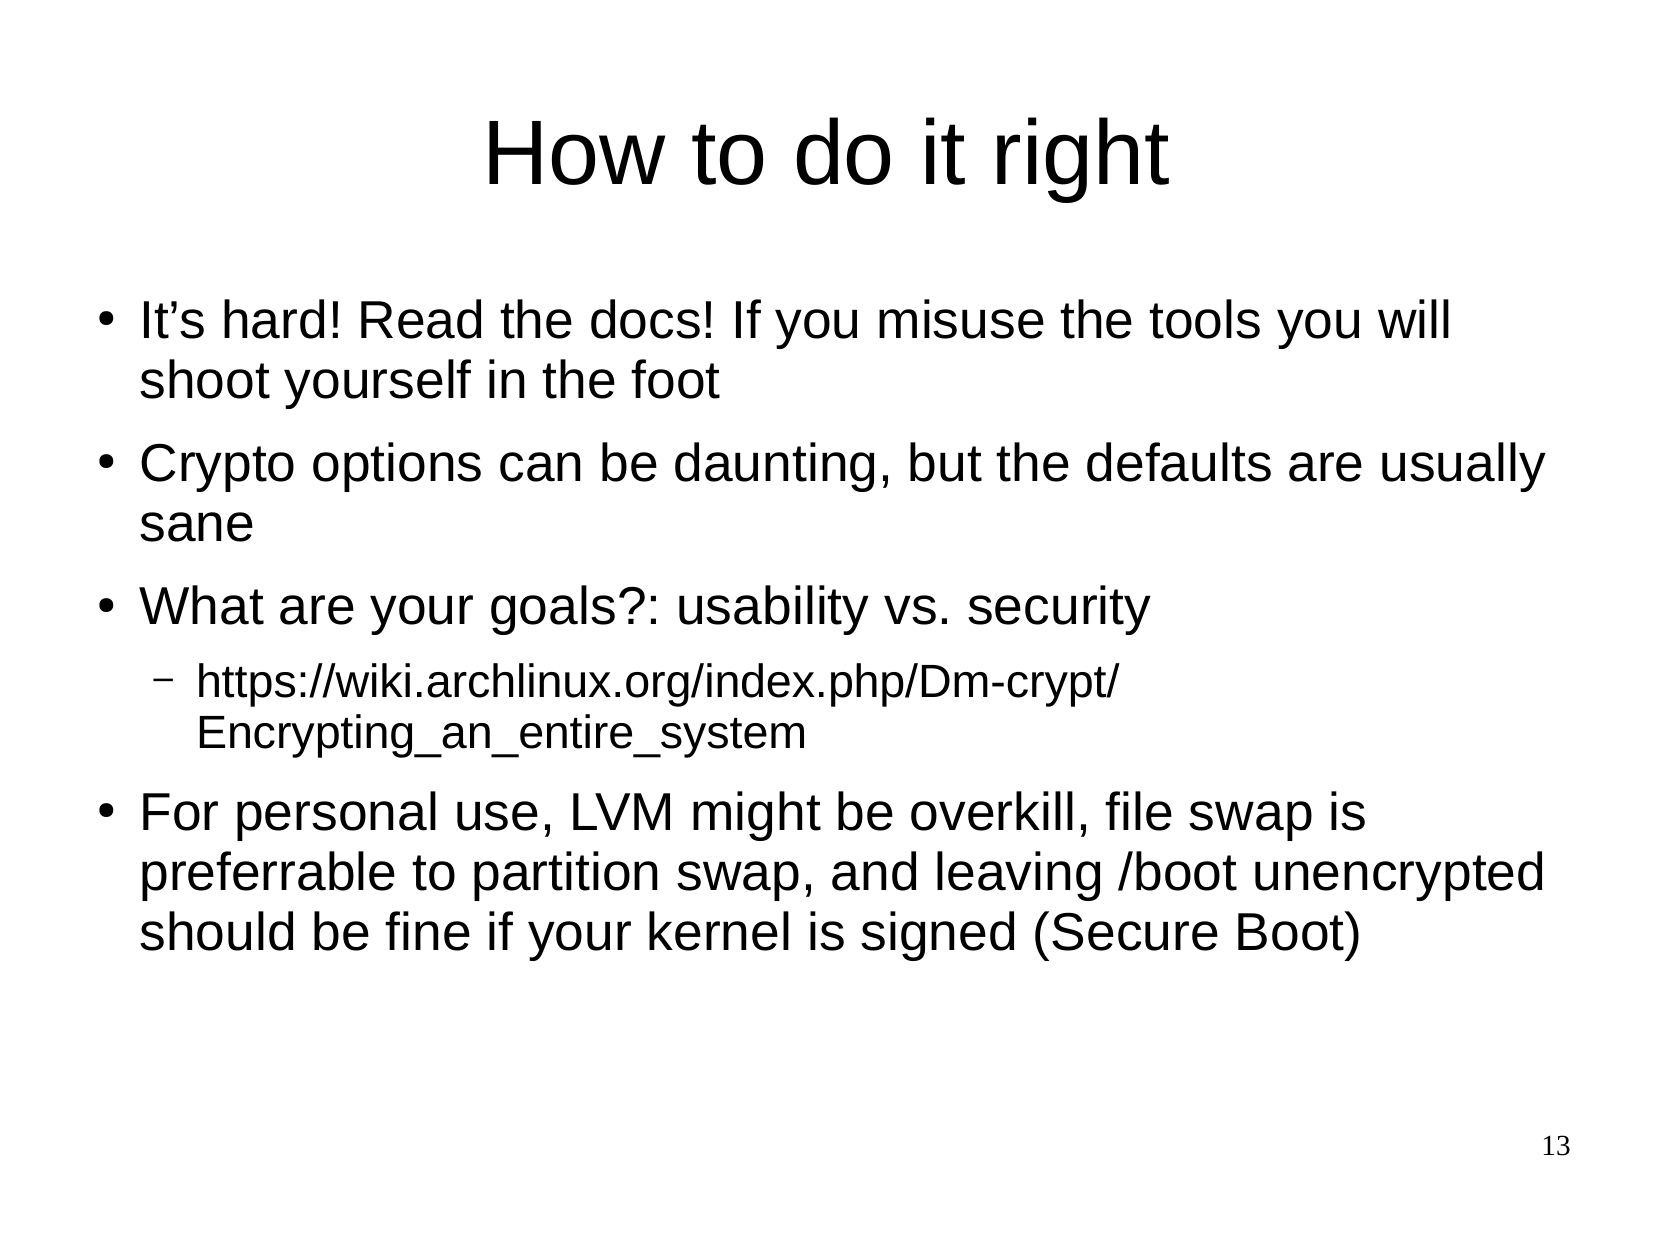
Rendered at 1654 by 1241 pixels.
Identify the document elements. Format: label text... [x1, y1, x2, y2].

title How to do it right [82, 49, 1571, 257]
list It’s hard! Read the docs! If you misuse the tools you will shoot yourself in the foot Crypto options can be daunting, but the defaults are usually sane What are your goals?: usability vs. security https://wiki.archlinux.org/index.php/Dm-crypt/Encrypting_an_entire_system For personal use, LVM might be overkill, file swap is preferrable to partition swap, and leaving /boot unencrypted should be fine if your kernel is signed (Secure Boot) [82, 290, 1571, 1010]
